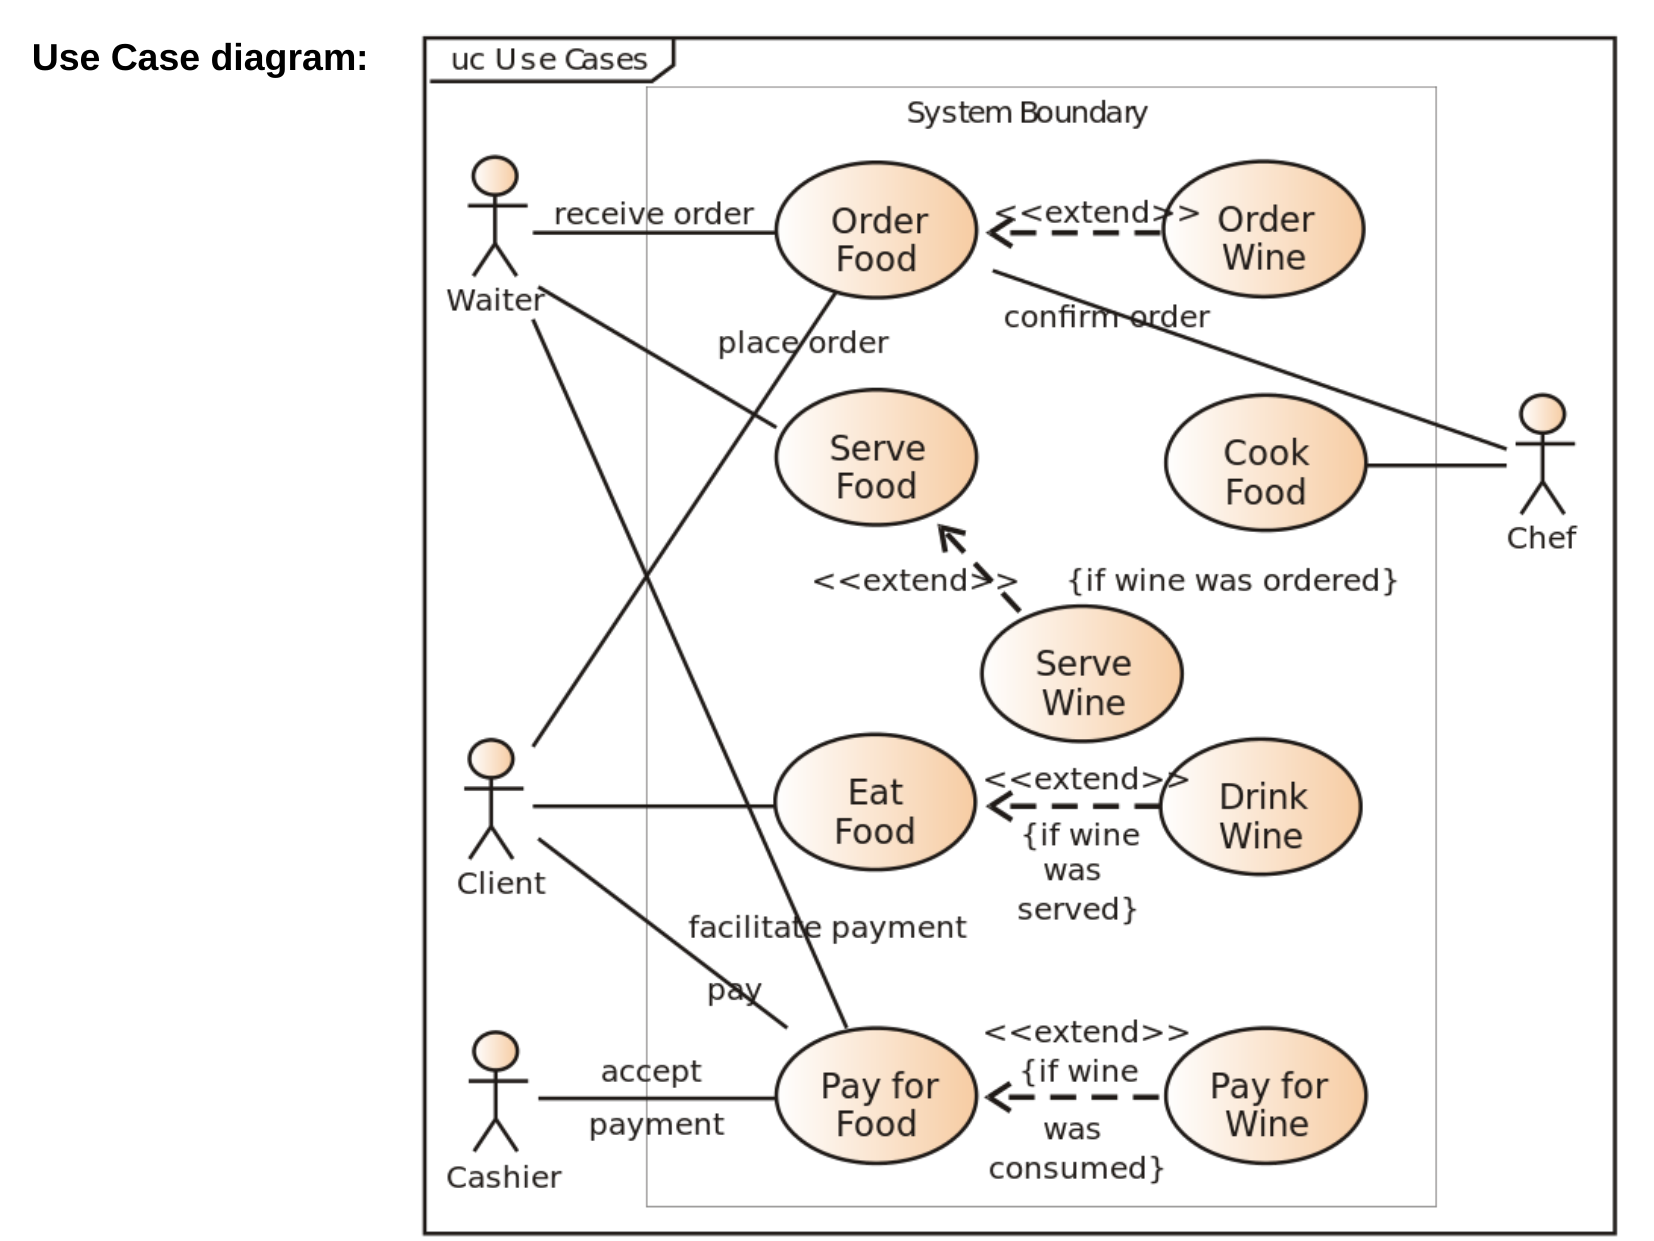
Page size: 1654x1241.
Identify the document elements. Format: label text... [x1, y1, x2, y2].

picture [413, 29, 1625, 1241]
text_box Use Case diagram: [17, 29, 384, 87]
